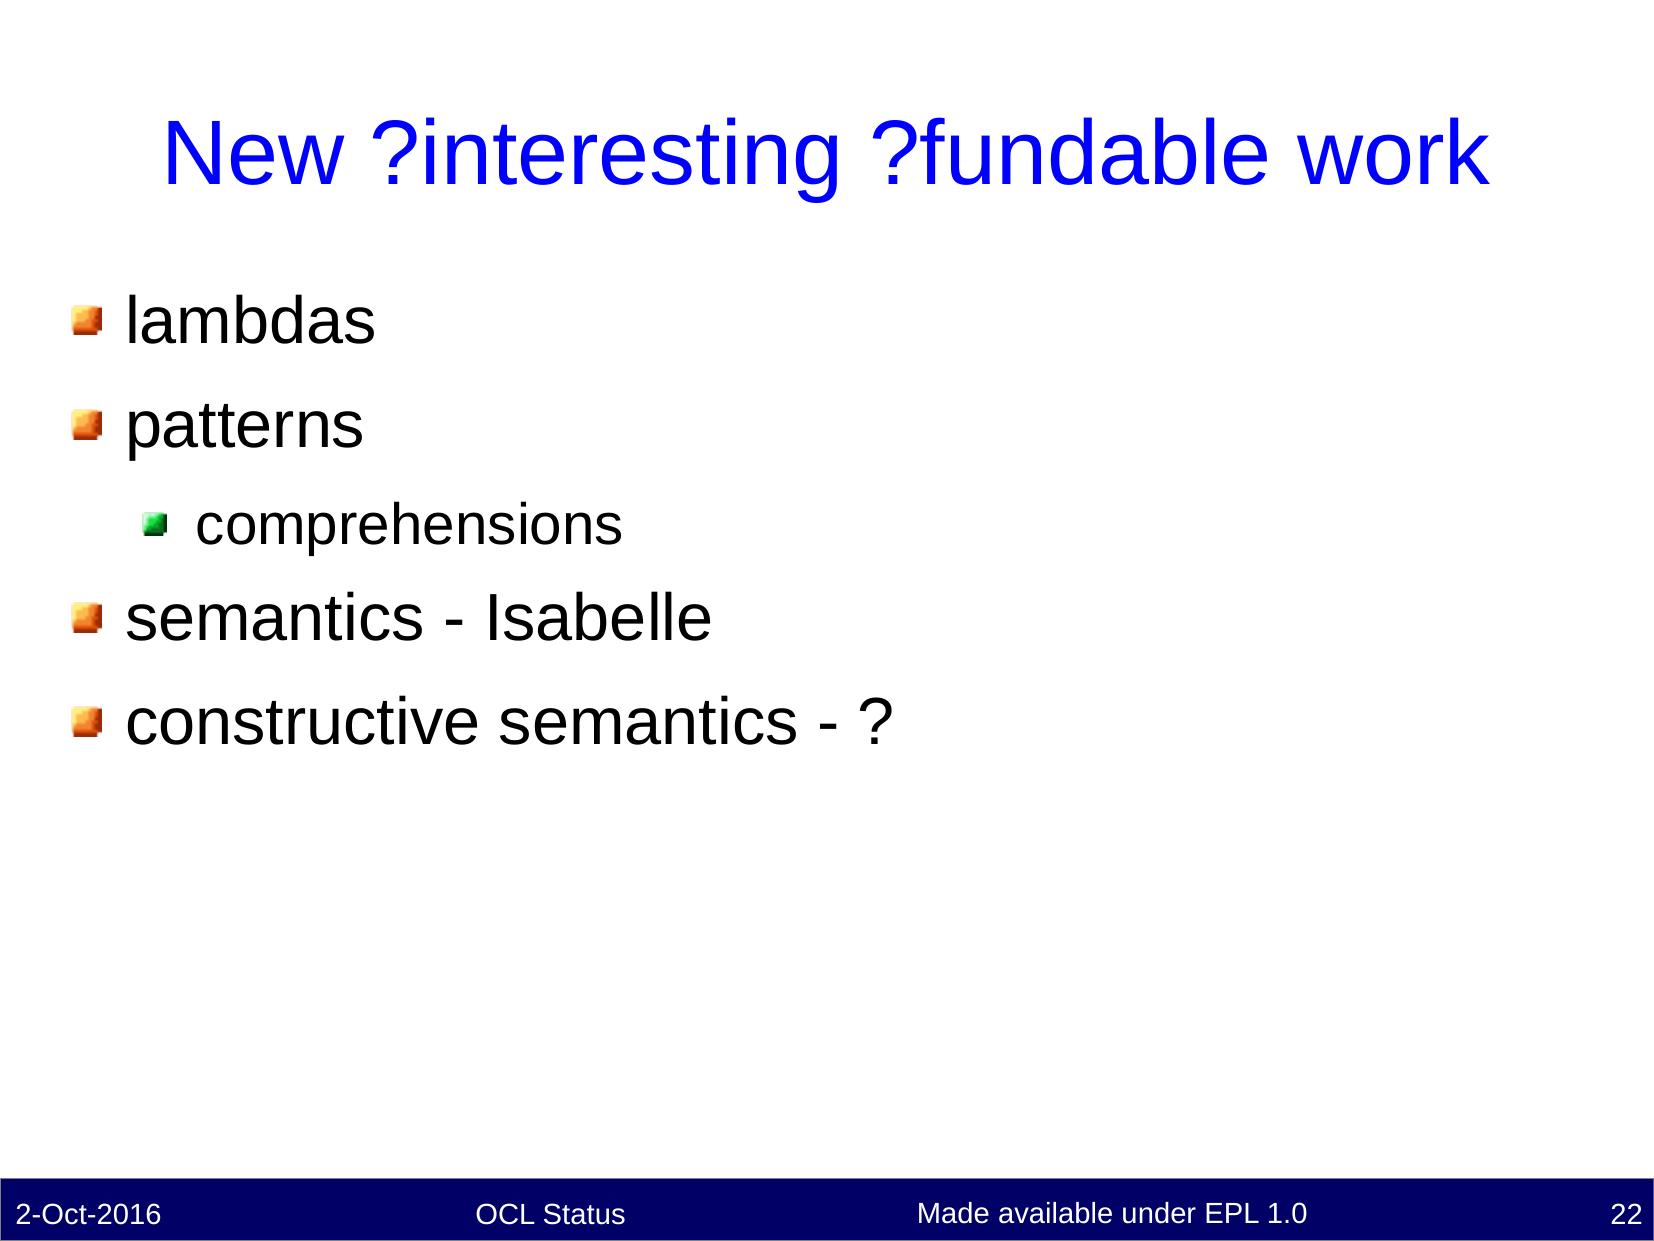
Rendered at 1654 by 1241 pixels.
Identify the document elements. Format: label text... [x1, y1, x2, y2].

title New ?interesting ?fundable work [82, 49, 1571, 257]
list lambdas patterns comprehensions semantics - Isabelle constructive semantics - ? [54, 282, 1648, 1135]
